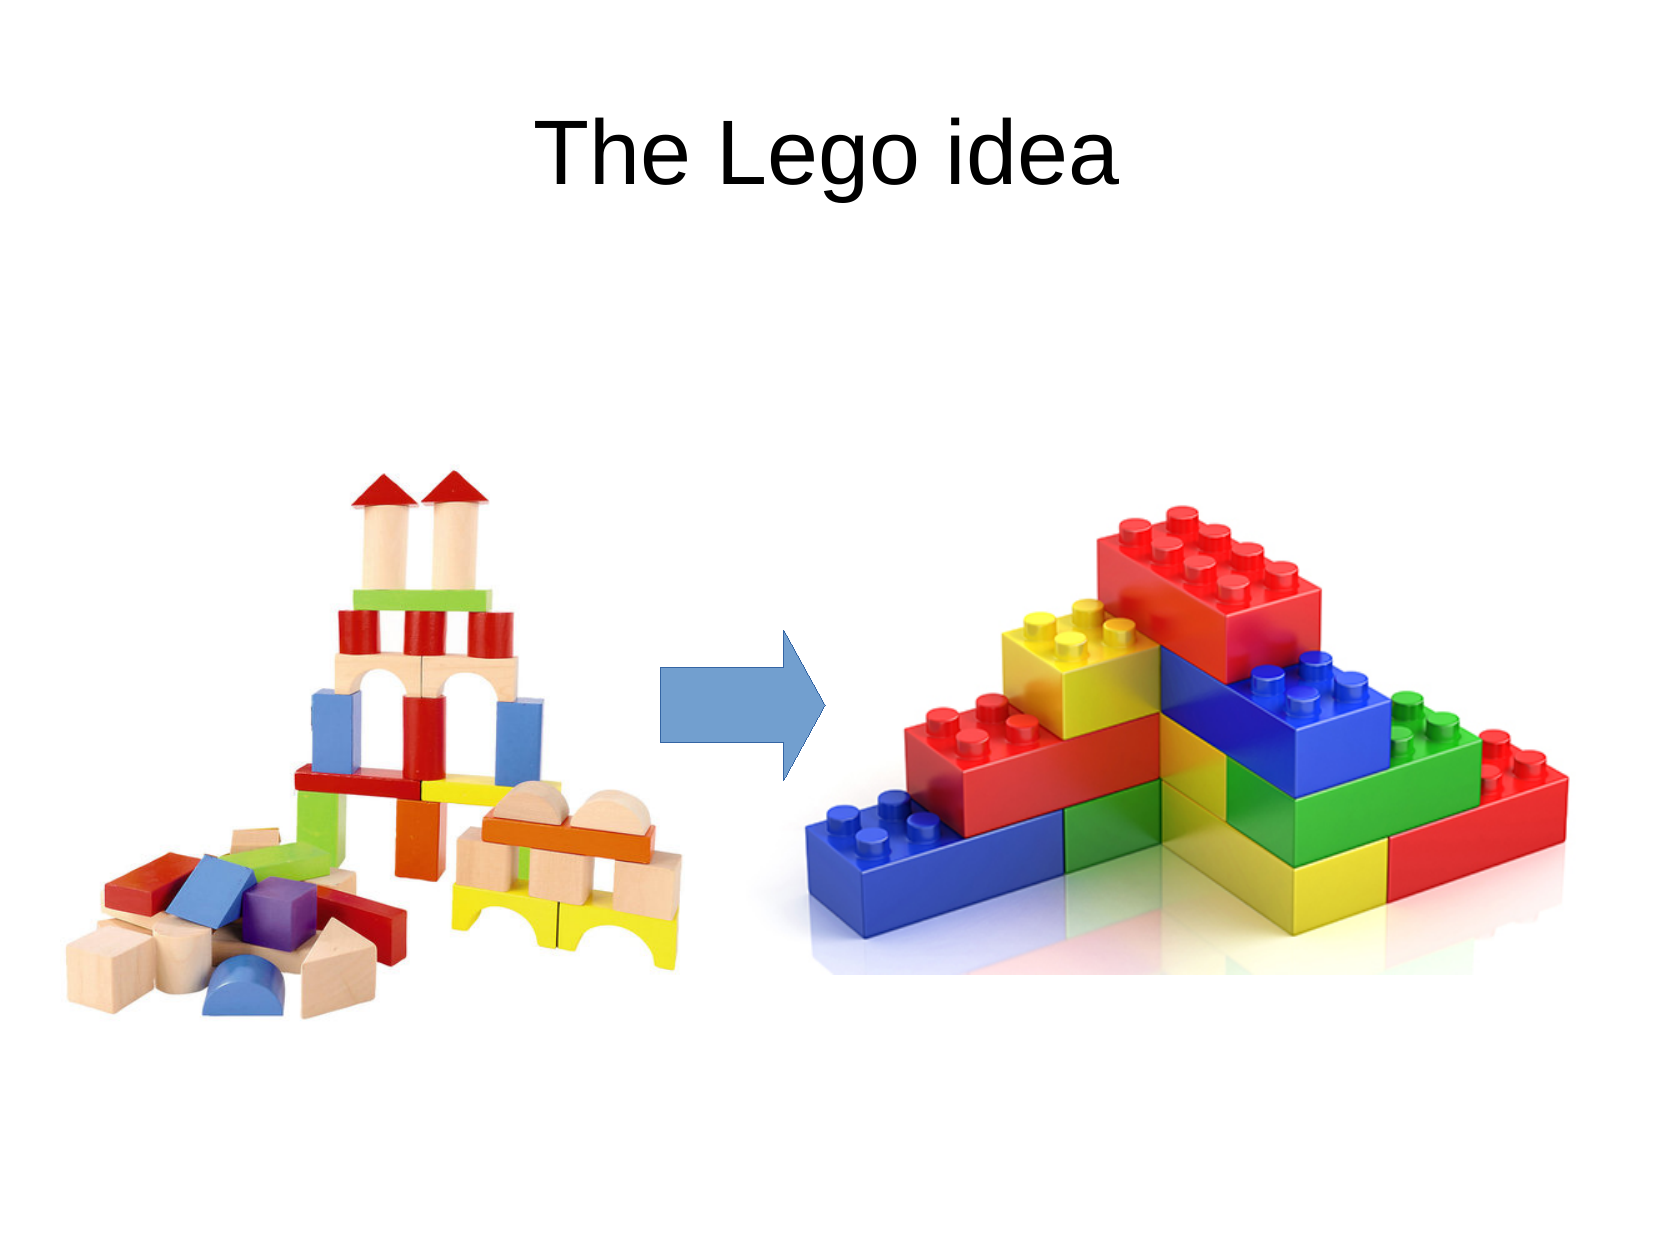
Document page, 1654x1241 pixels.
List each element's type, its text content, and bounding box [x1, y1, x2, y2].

title The Lego idea [82, 49, 1571, 257]
text_box [660, 630, 826, 781]
picture [735, 404, 1654, 976]
picture [60, 455, 685, 1036]
